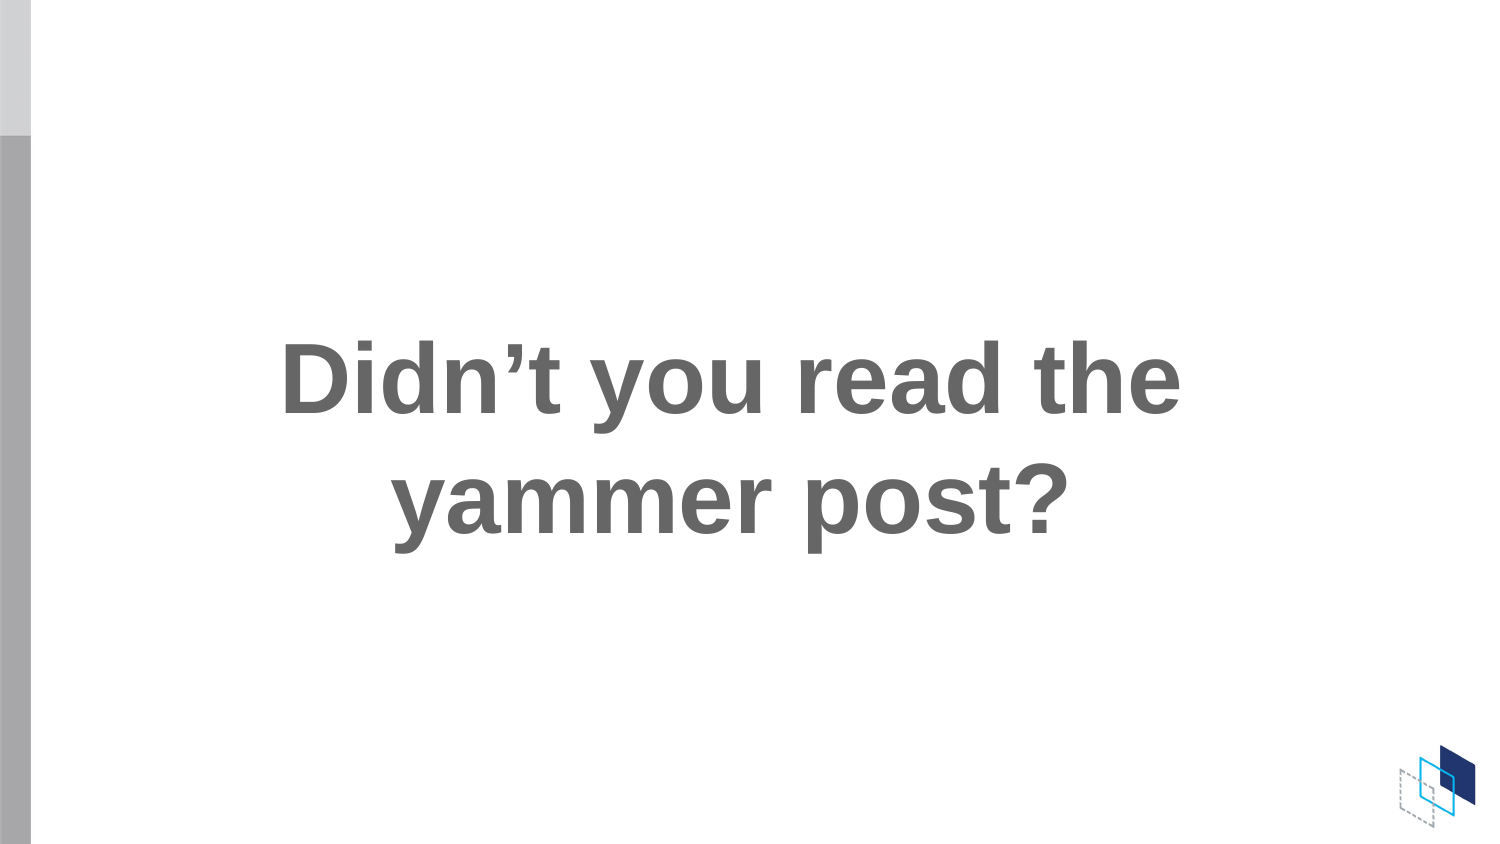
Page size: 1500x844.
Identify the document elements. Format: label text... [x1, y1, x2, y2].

picture [1388, 738, 1486, 836]
list Didn’t you read the yammer post? [75, 127, 1389, 739]
picture [0, 0, 37, 844]
